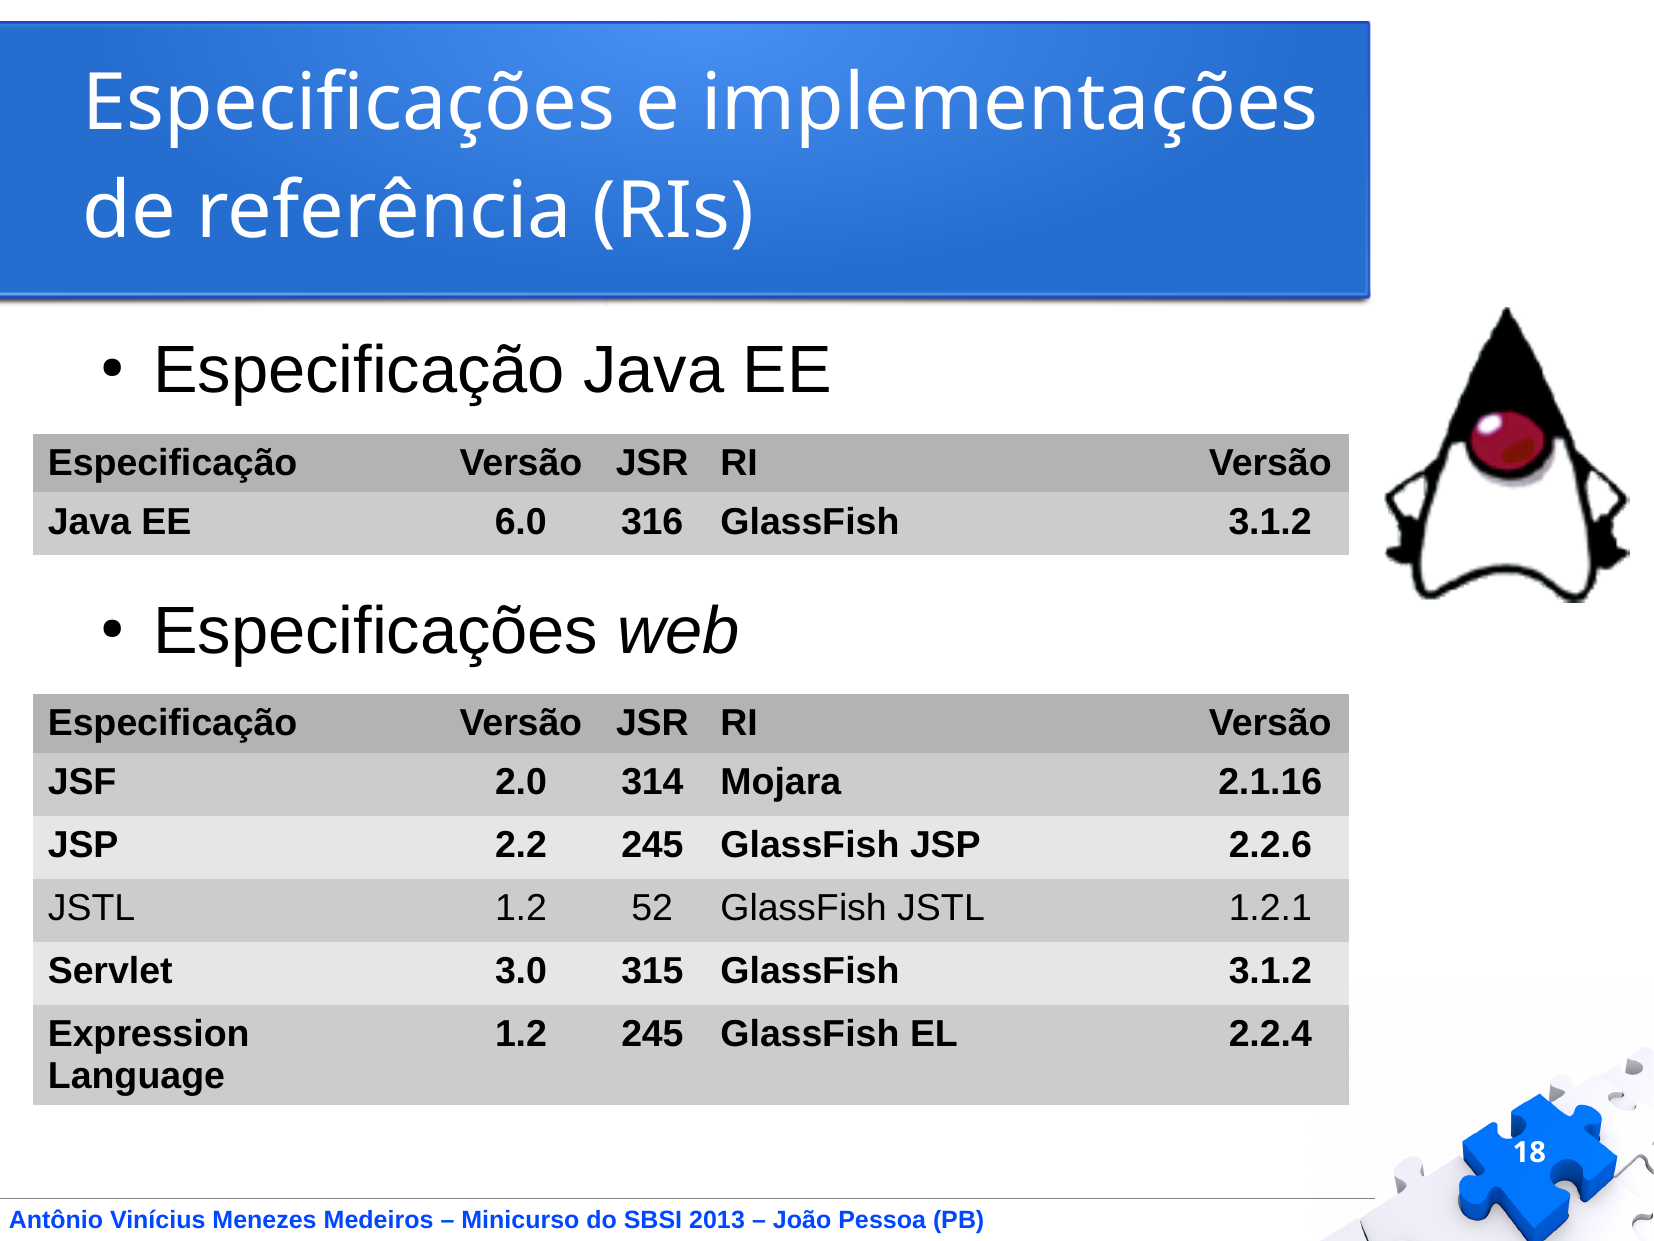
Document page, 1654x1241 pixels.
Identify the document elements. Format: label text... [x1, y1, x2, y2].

table_cell GlassFish [706, 492, 1191, 555]
table_header Versão [443, 434, 599, 492]
table_header JSR [599, 694, 706, 753]
table_cell Mojara [706, 753, 1191, 816]
picture [0, 21, 1375, 307]
table_cell 315 [599, 942, 706, 1005]
table_cell 3.1.2 [1191, 942, 1349, 1005]
table_cell 245 [599, 816, 706, 879]
table_header JSR [599, 434, 706, 492]
table_cell JSTL [33, 879, 443, 942]
table_cell 2.1.16 [1191, 753, 1349, 816]
table_cell 3.0 [443, 942, 599, 1005]
table_cell GlassFish JSP [706, 816, 1191, 879]
table_cell 2.2.6 [1191, 816, 1349, 879]
table_cell 52 [599, 879, 706, 942]
table_header RI [706, 694, 1191, 753]
table_cell 2.2.4 [1191, 1005, 1349, 1105]
table_cell Java EE [33, 492, 443, 555]
table_cell JSF [33, 753, 443, 816]
table_cell 1.2 [443, 1005, 599, 1105]
table_cell GlassFish [706, 942, 1191, 1005]
table_header Especificação [33, 694, 443, 753]
table_header Versão [1191, 434, 1349, 492]
picture [1311, 983, 1654, 1241]
table_cell 1.2 [443, 879, 599, 942]
title Especificações e implementações de referência (RIs) [82, 49, 1323, 257]
table_cell JSP [33, 816, 443, 879]
table_header RI [706, 434, 1191, 492]
table_cell 1.2.1 [1191, 879, 1349, 942]
picture [1384, 307, 1630, 603]
table_cell Expression Language [33, 1005, 443, 1105]
table_header Especificação [33, 434, 443, 492]
table_cell 2.0 [443, 753, 599, 816]
table_cell GlassFish EL [706, 1005, 1191, 1105]
list Especificação Java EE Especificações web [82, 332, 1356, 1111]
table_header Versão [1191, 694, 1349, 753]
table_cell 6.0 [443, 492, 599, 555]
table_cell Servlet [33, 942, 443, 1005]
table_cell 316 [599, 492, 706, 555]
table_cell 2.2 [443, 816, 599, 879]
table_cell 3.1.2 [1191, 492, 1349, 555]
table_header Versão [443, 694, 599, 753]
table_cell 245 [599, 1005, 706, 1105]
table_cell 314 [599, 753, 706, 816]
table_cell GlassFish JSTL [706, 879, 1191, 942]
